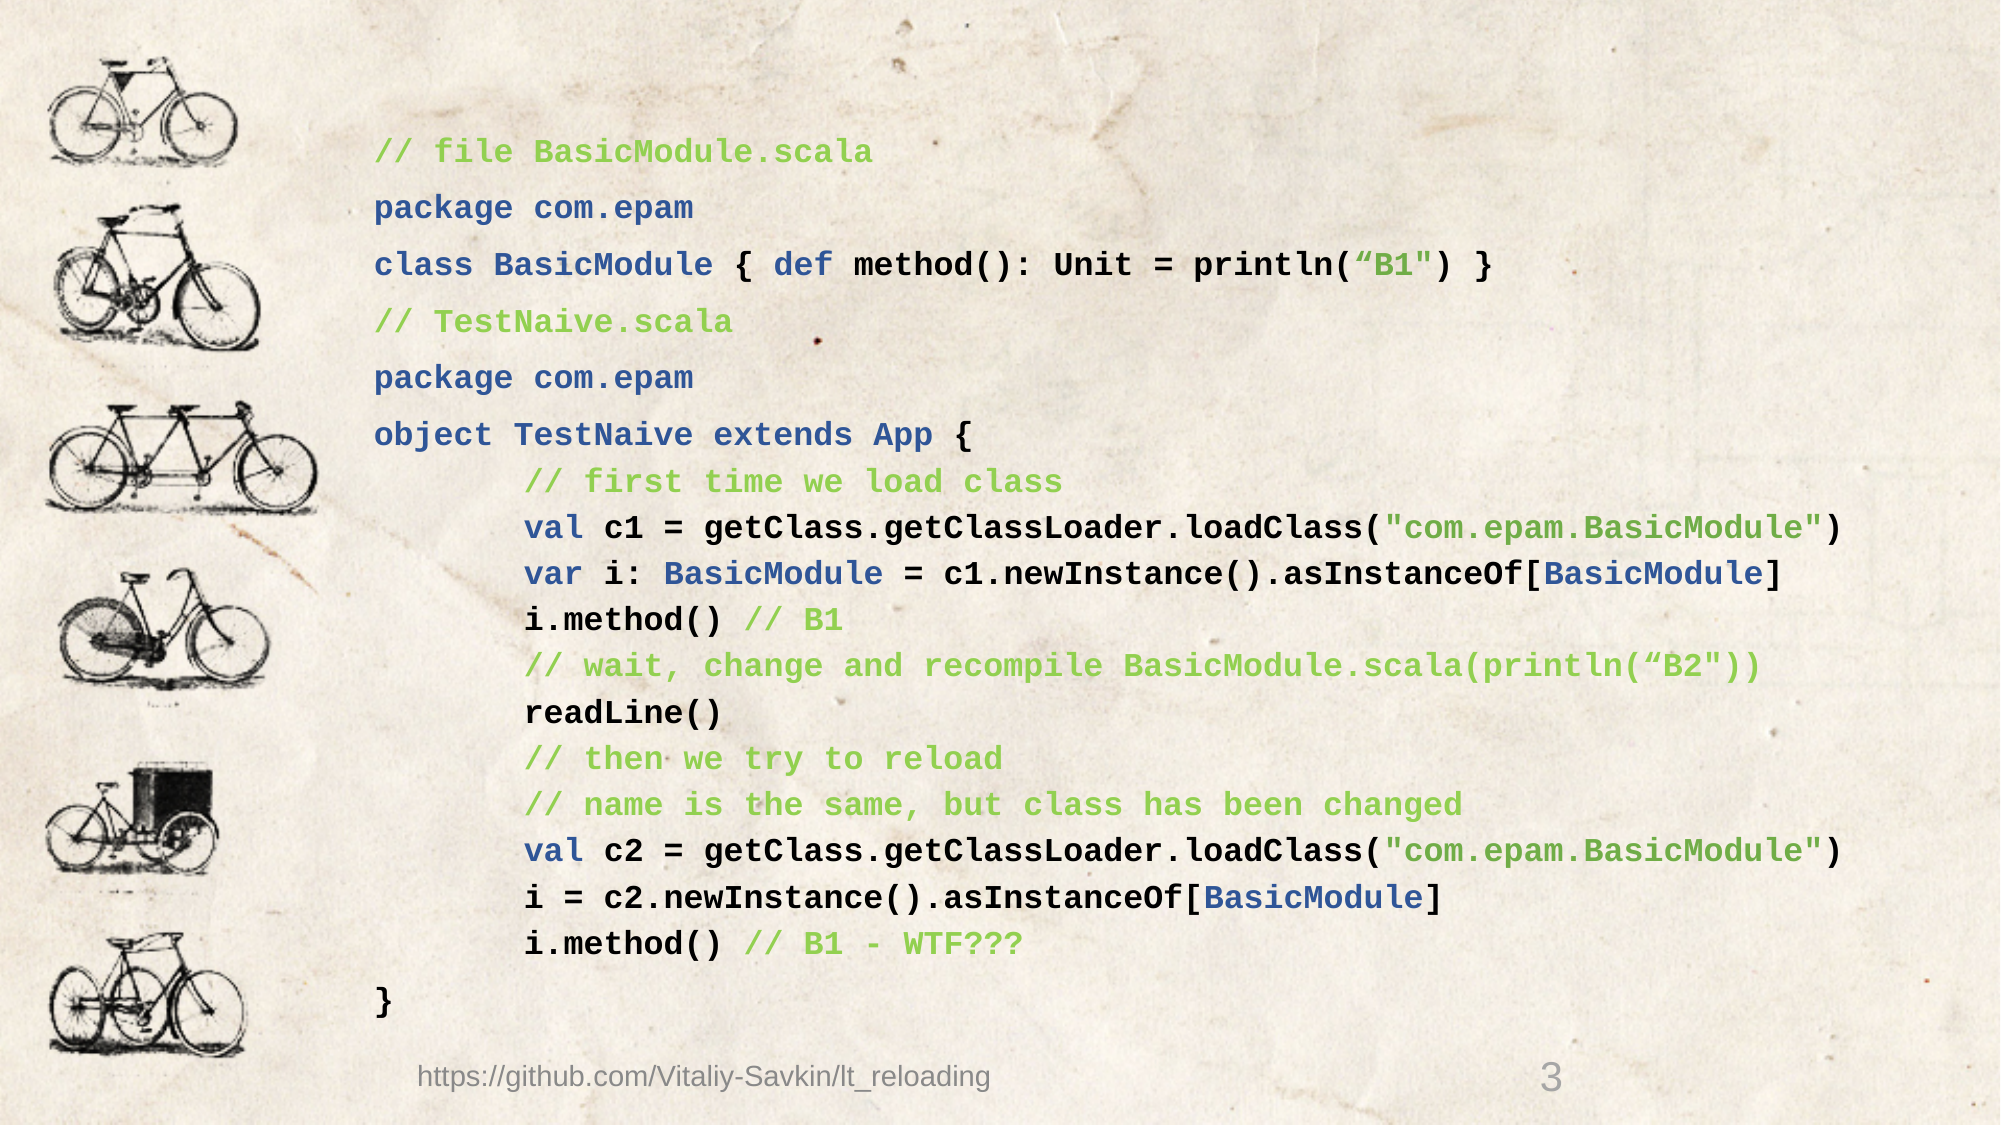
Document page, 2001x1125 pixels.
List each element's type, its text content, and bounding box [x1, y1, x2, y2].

list // file BasicModule.scala package com.epam class BasicModule { def method(): Unit = println(“B1") } // TestNaive.scala package com.epam object TestNaive extends App { // first time we load class val c1 = getClass.getClassLoader.loadClass("com.epam.BasicModule") var i: BasicModule = c1.newInstance().asInstanceOf[BasicModule] i.method() // B1 // wait, change and recompile BasicModule.scala(println(“B2")) readLine() // then we try to reload // name is the same, but class has been changed val c2 = getClass.getClassLoader.loadClass("com.epam.BasicModule") i = c2.newInstance().asInstanceOf[BasicModule] i.method() // B1 - WTF??? } [358, 126, 1944, 1037]
text_box 3 [1524, 1042, 1975, 1103]
text_box https://github.com/Vitaliy-Savkin/lt_reloading [402, 1047, 1022, 1103]
